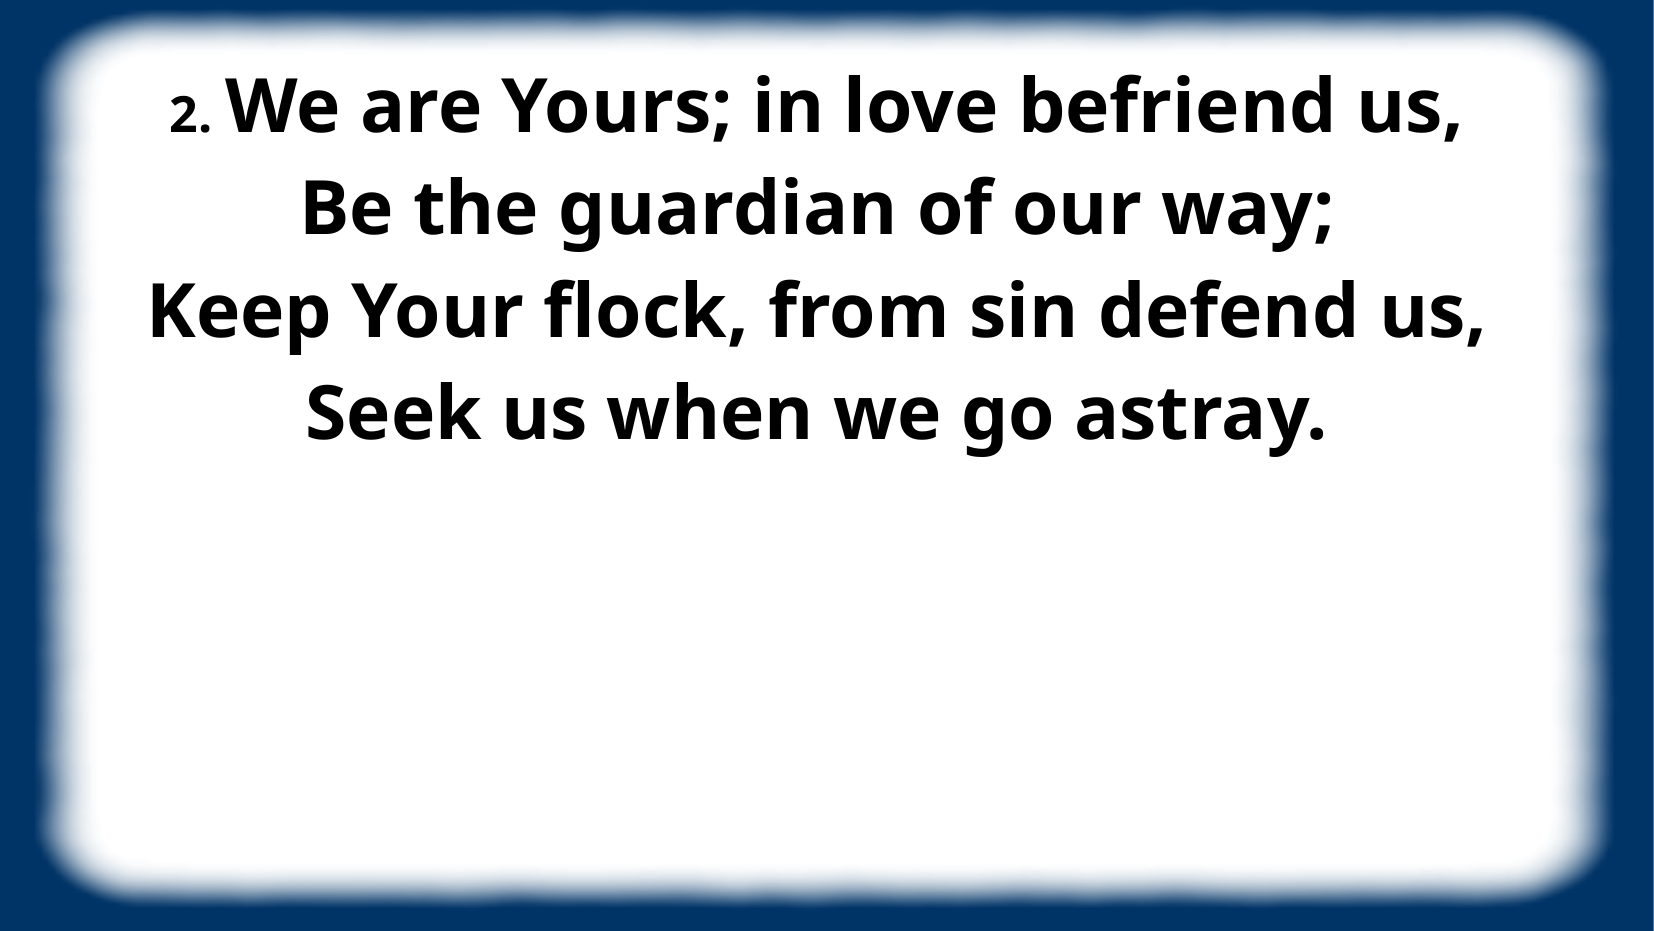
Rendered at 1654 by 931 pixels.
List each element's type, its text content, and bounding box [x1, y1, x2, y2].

text_box 2. We are Yours; in love befriend us, Be the guardian of our way; Keep Your flock, from sin defend us, Seek us when we go astray. [90, 45, 1546, 460]
picture [0, 0, 1654, 931]
